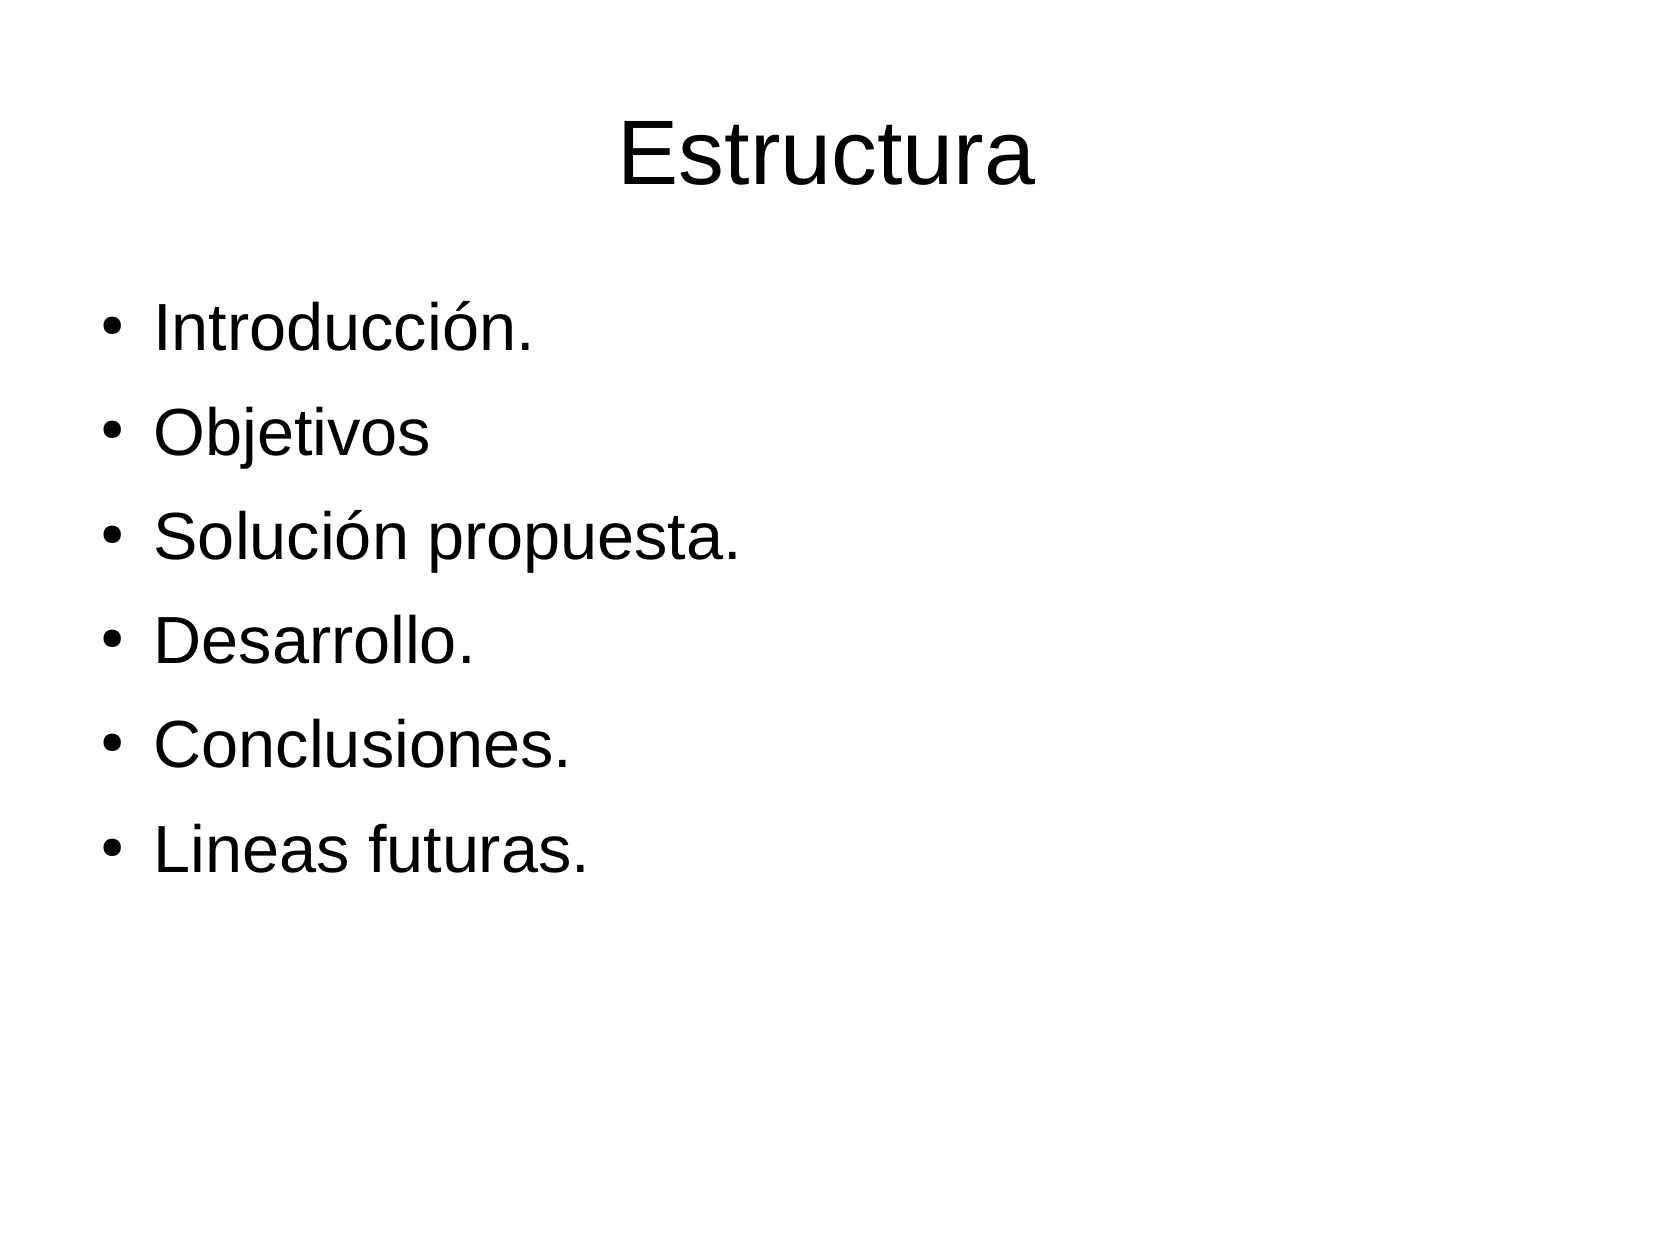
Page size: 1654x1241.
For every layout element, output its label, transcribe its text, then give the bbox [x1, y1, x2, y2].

list Introducción. Objetivos Solución propuesta. Desarrollo. Conclusiones. Lineas futuras. [82, 290, 1571, 1109]
title Estructura [82, 49, 1571, 257]
